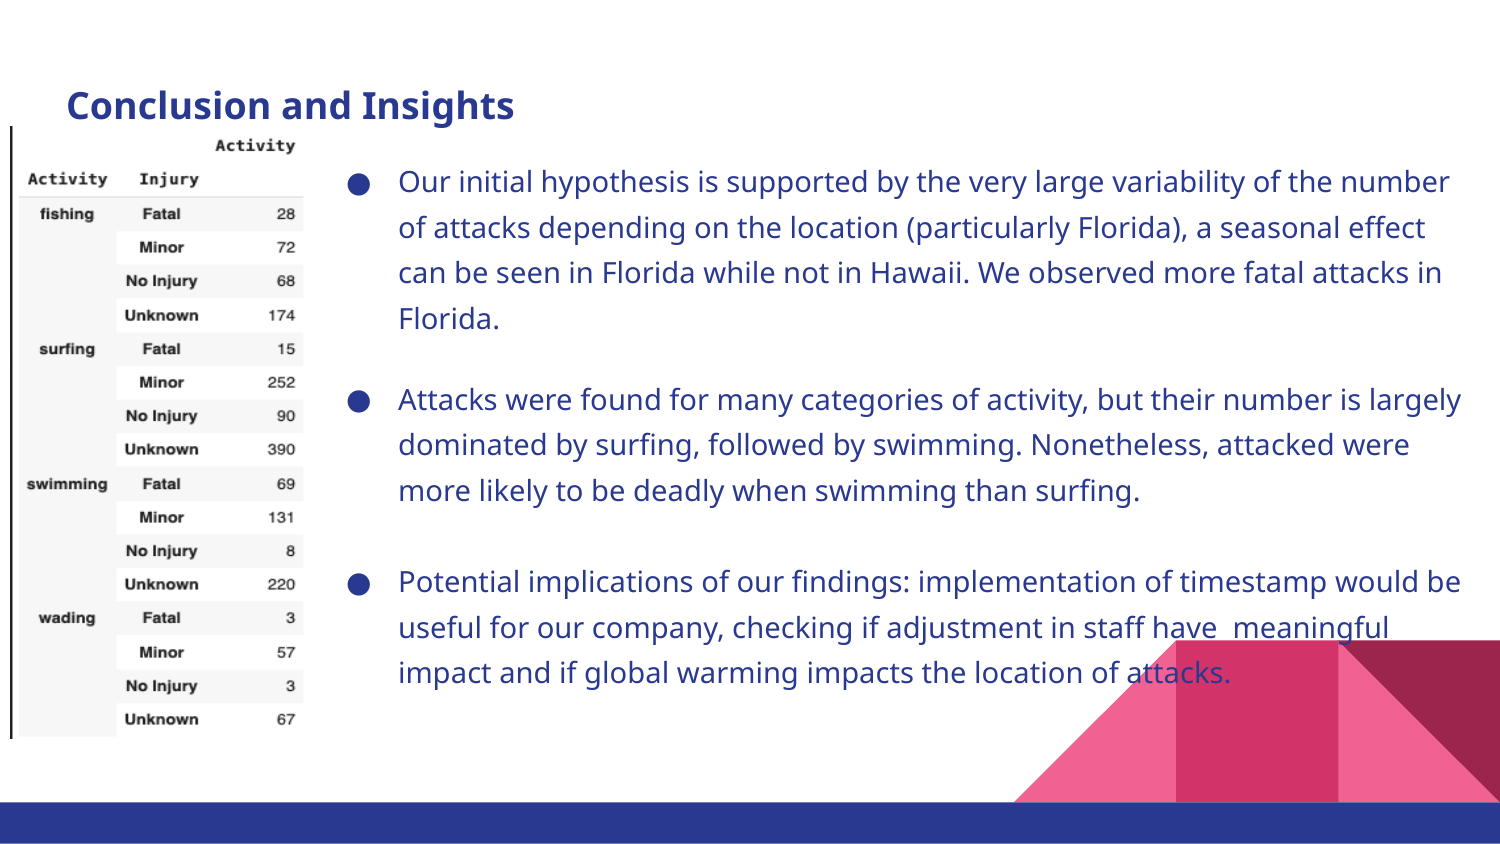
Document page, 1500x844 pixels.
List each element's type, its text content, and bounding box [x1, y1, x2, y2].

title Conclusion and Insights [51, 67, 1449, 137]
picture [10, 126, 310, 740]
list Our initial hypothesis is supported by the very large variability of the number of attacks depending on the location (particularly Florida), a seasonal effect can be seen in Florida while not in Hawaii. We observed more fatal attacks in Florida. Attacks were found for many categories of activity, but their number is largely dominated by surfing, followed by swimming. Nonetheless, attacked were more likely to be deadly when swimming than surfing. Potential implications of our findings: implementation of timestamp would be useful for our company, checking if adjustment in staff have meaningful impact and if global warming impacts the location of attacks. [310, 137, 1496, 740]
